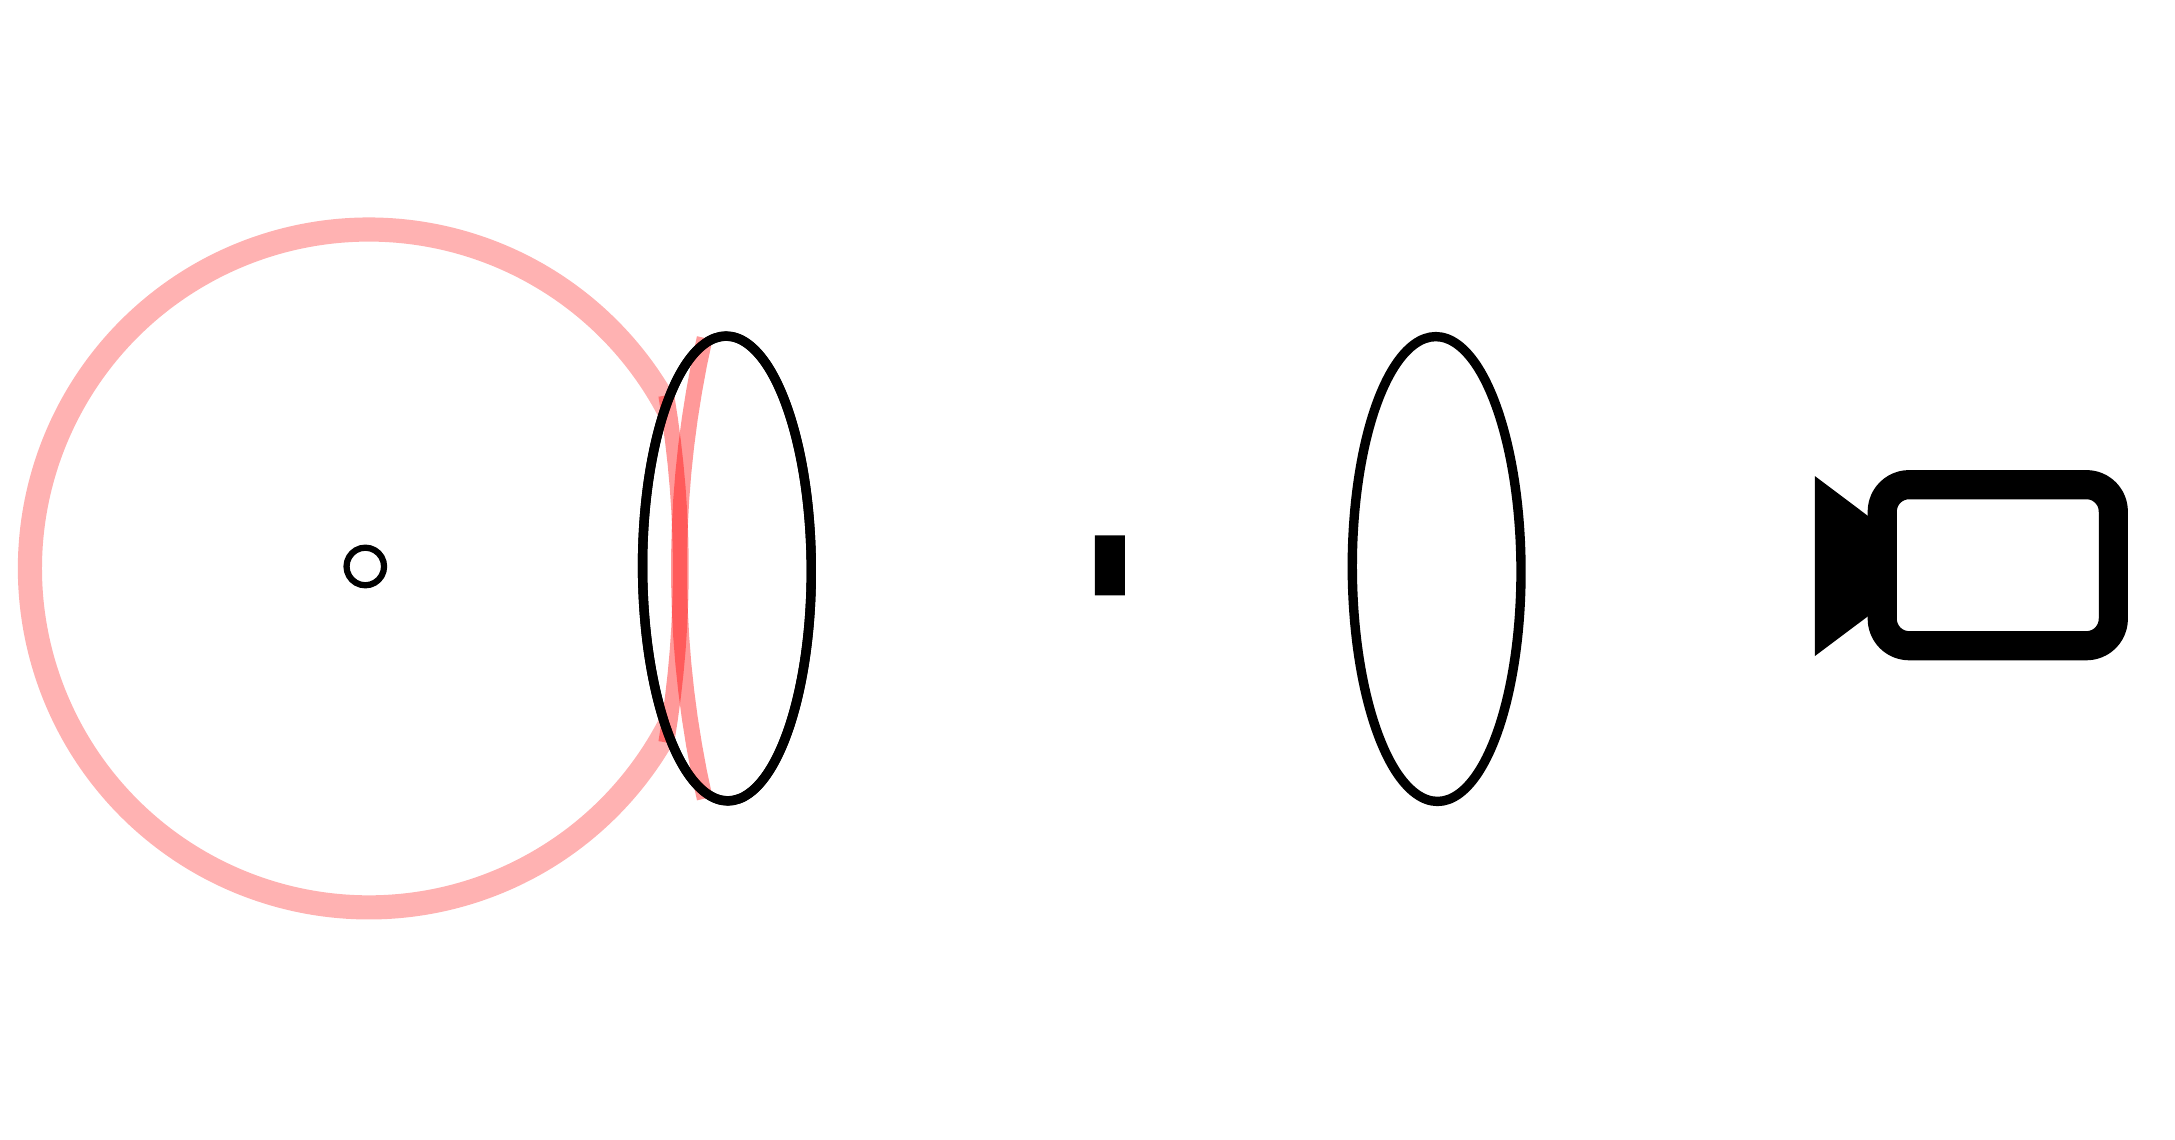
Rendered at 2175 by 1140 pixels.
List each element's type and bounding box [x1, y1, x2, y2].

text_box [648, 341, 806, 796]
text_box [17, 217, 669, 920]
text_box [695, 336, 704, 344]
text_box [1882, 484, 2114, 646]
text_box [1094, 535, 1125, 596]
text_box [1352, 336, 1522, 802]
text_box [1814, 476, 1875, 657]
text_box [694, 790, 704, 801]
